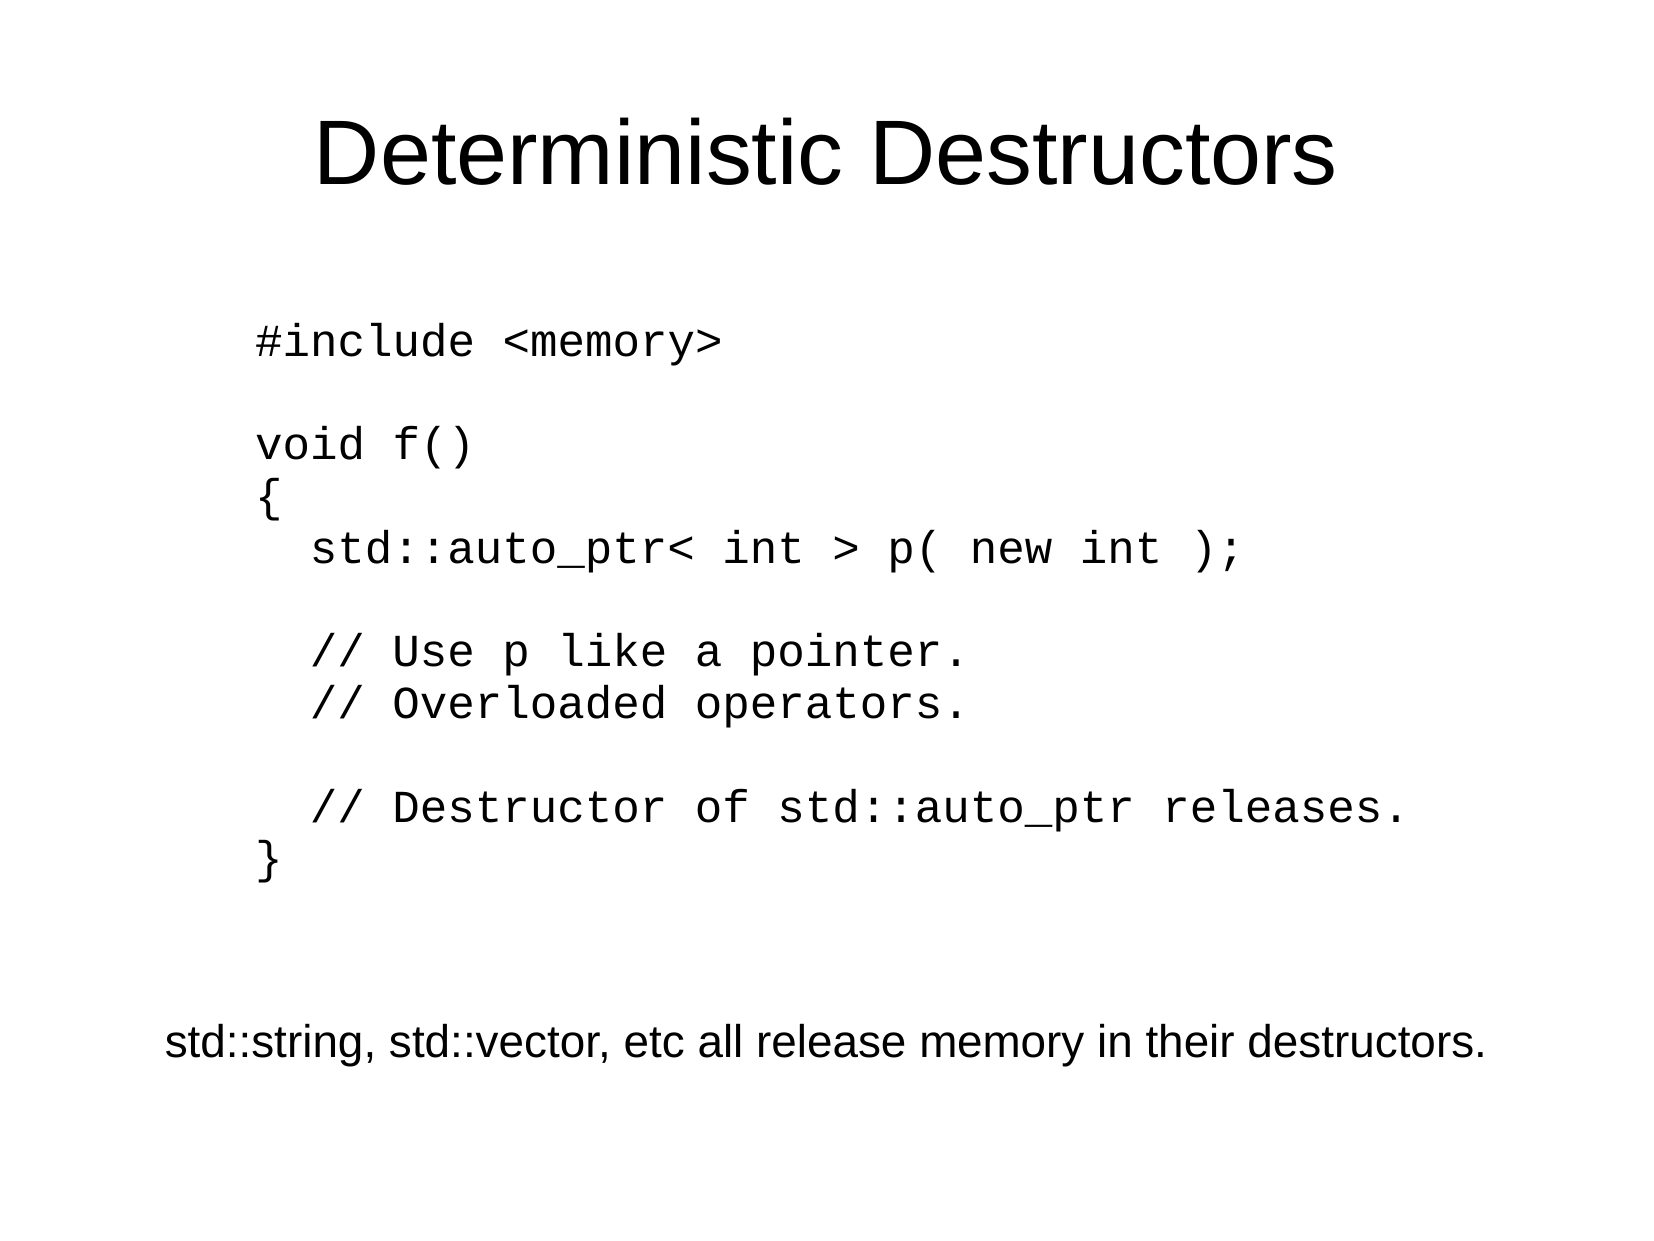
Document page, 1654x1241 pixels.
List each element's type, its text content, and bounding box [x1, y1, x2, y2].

text_box std::string, std::vector, etc all release memory in their destructors. [150, 1008, 1503, 1075]
title Deterministic Destructors [82, 56, 1571, 250]
text_box #include <memory> void f() { std::auto_ptr< int > p( new int ); // Use p like a pointer. // Overloaded operators. // Destructor of std::auto_ptr releases. } [240, 311, 1426, 863]
